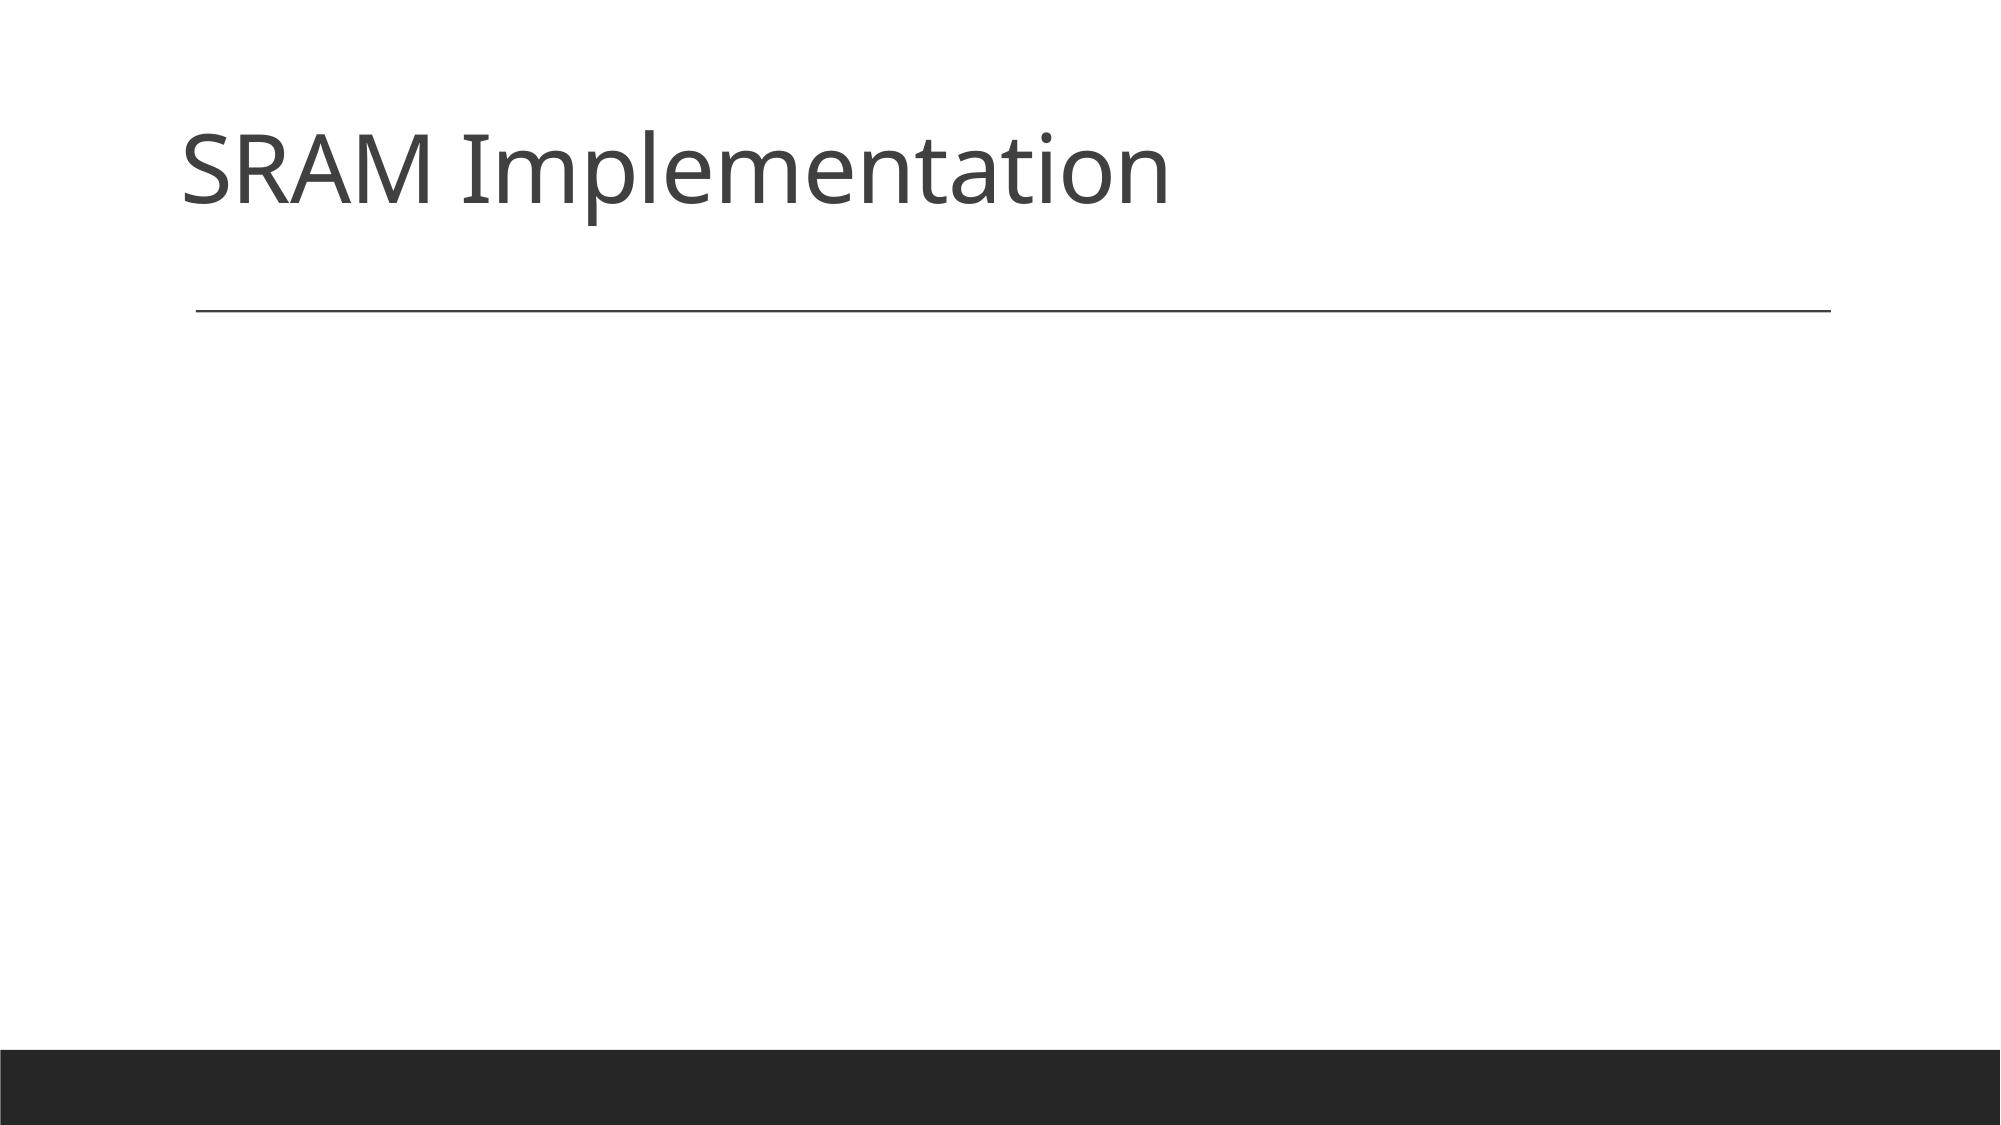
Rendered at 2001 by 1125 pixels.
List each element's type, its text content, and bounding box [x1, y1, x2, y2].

title SRAM Implementation [180, 47, 1830, 285]
